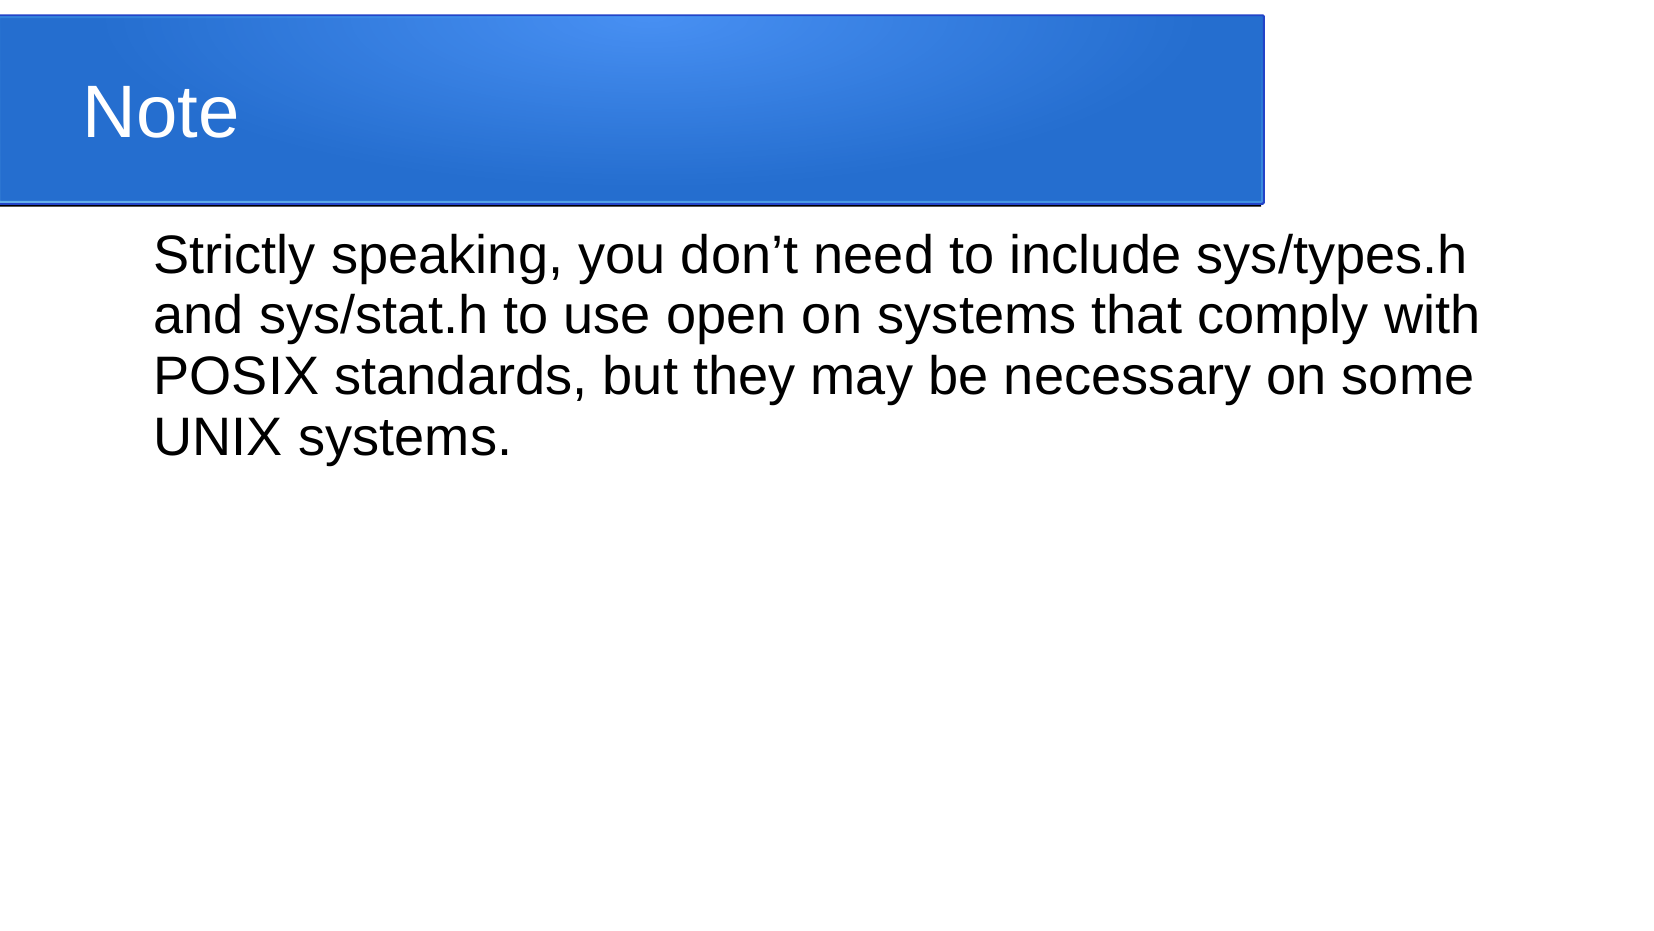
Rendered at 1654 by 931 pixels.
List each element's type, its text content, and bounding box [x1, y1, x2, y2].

list Strictly speaking, you don’t need to include sys/types.h and sys/stat.h to use open on systems that comply with POSIX standards, but they may be necessary on some UNIX systems. [82, 224, 1571, 764]
title Note [82, 35, 1235, 189]
